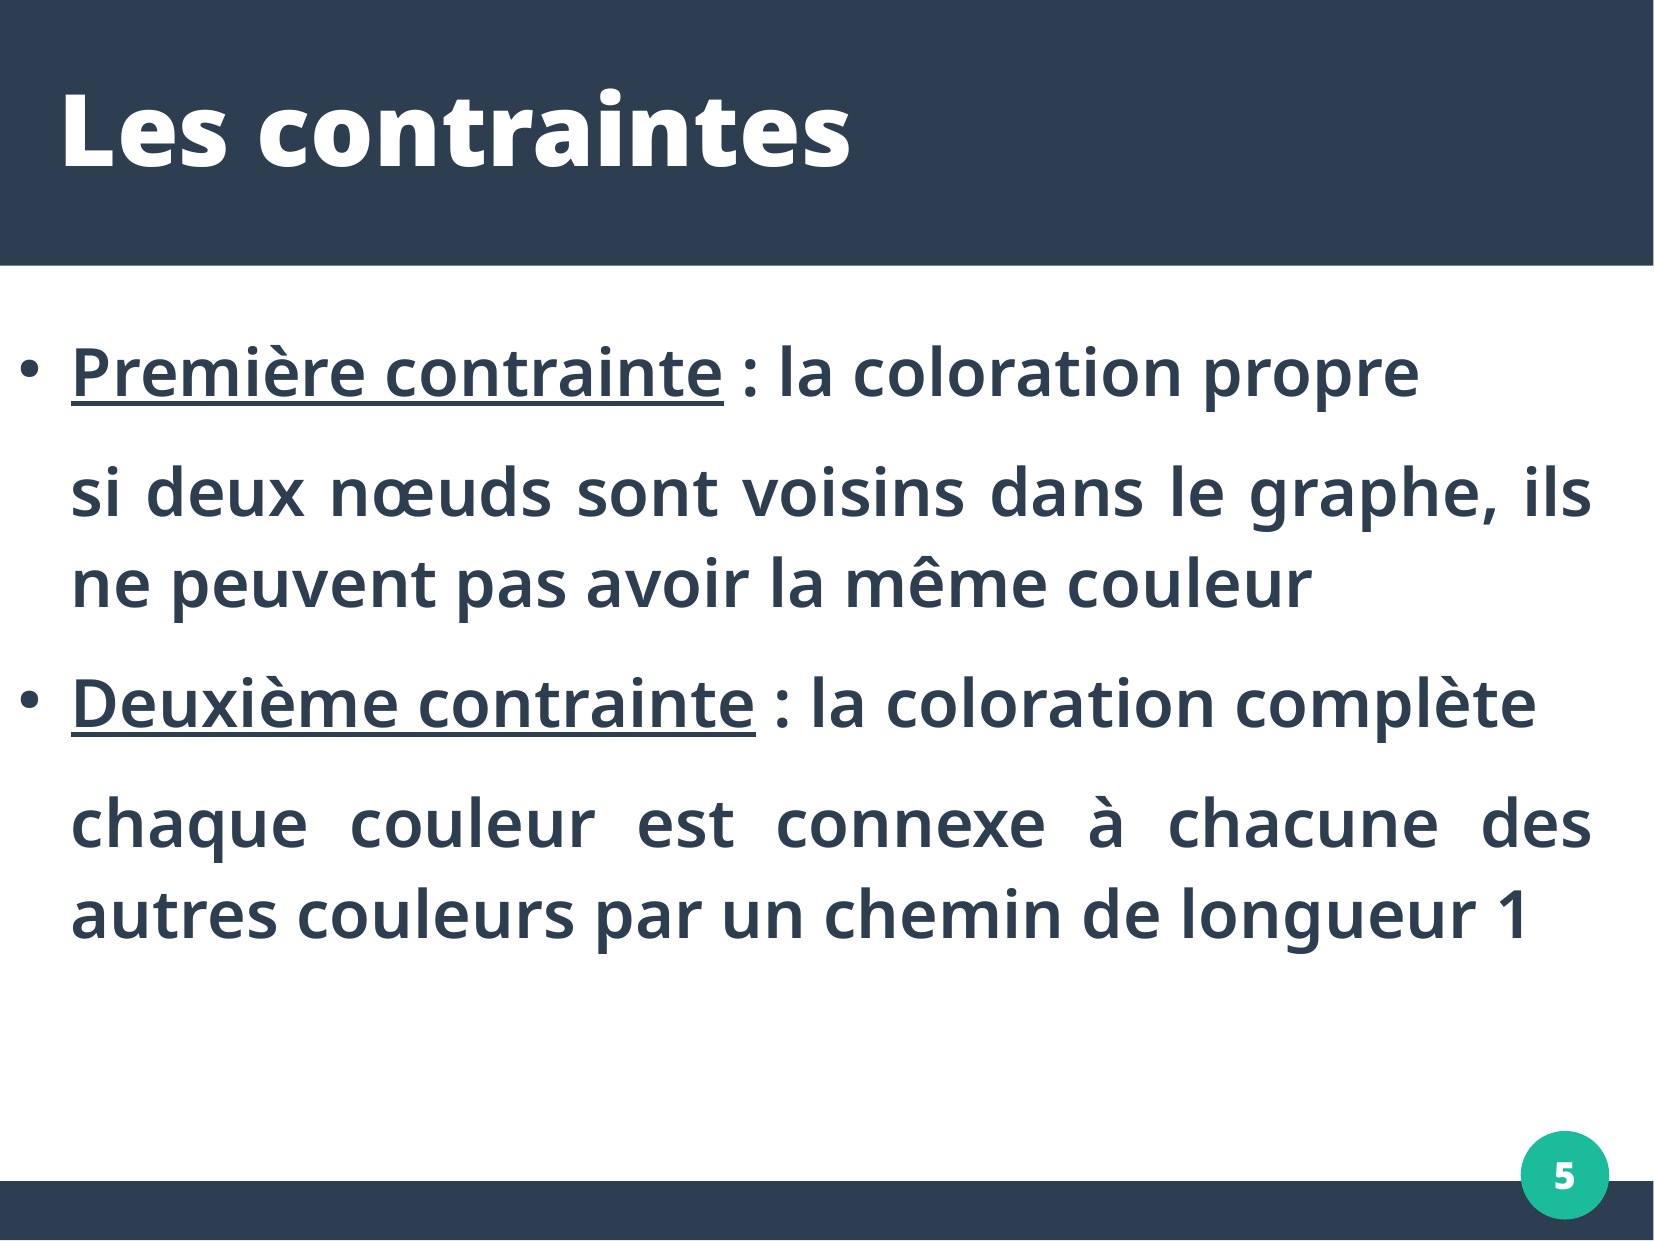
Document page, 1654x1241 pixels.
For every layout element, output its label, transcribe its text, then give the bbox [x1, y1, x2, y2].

list Première contrainte : la coloration propre si deux nœuds sont voisins dans le graphe, ils ne peuvent pas avoir la même couleur Deuxième contrainte : la coloration complète chaque couleur est connexe à chacune des autres couleurs par un chemin de longueur 1 [0, 324, 1595, 1152]
title Les contraintes [59, 49, 1595, 207]
